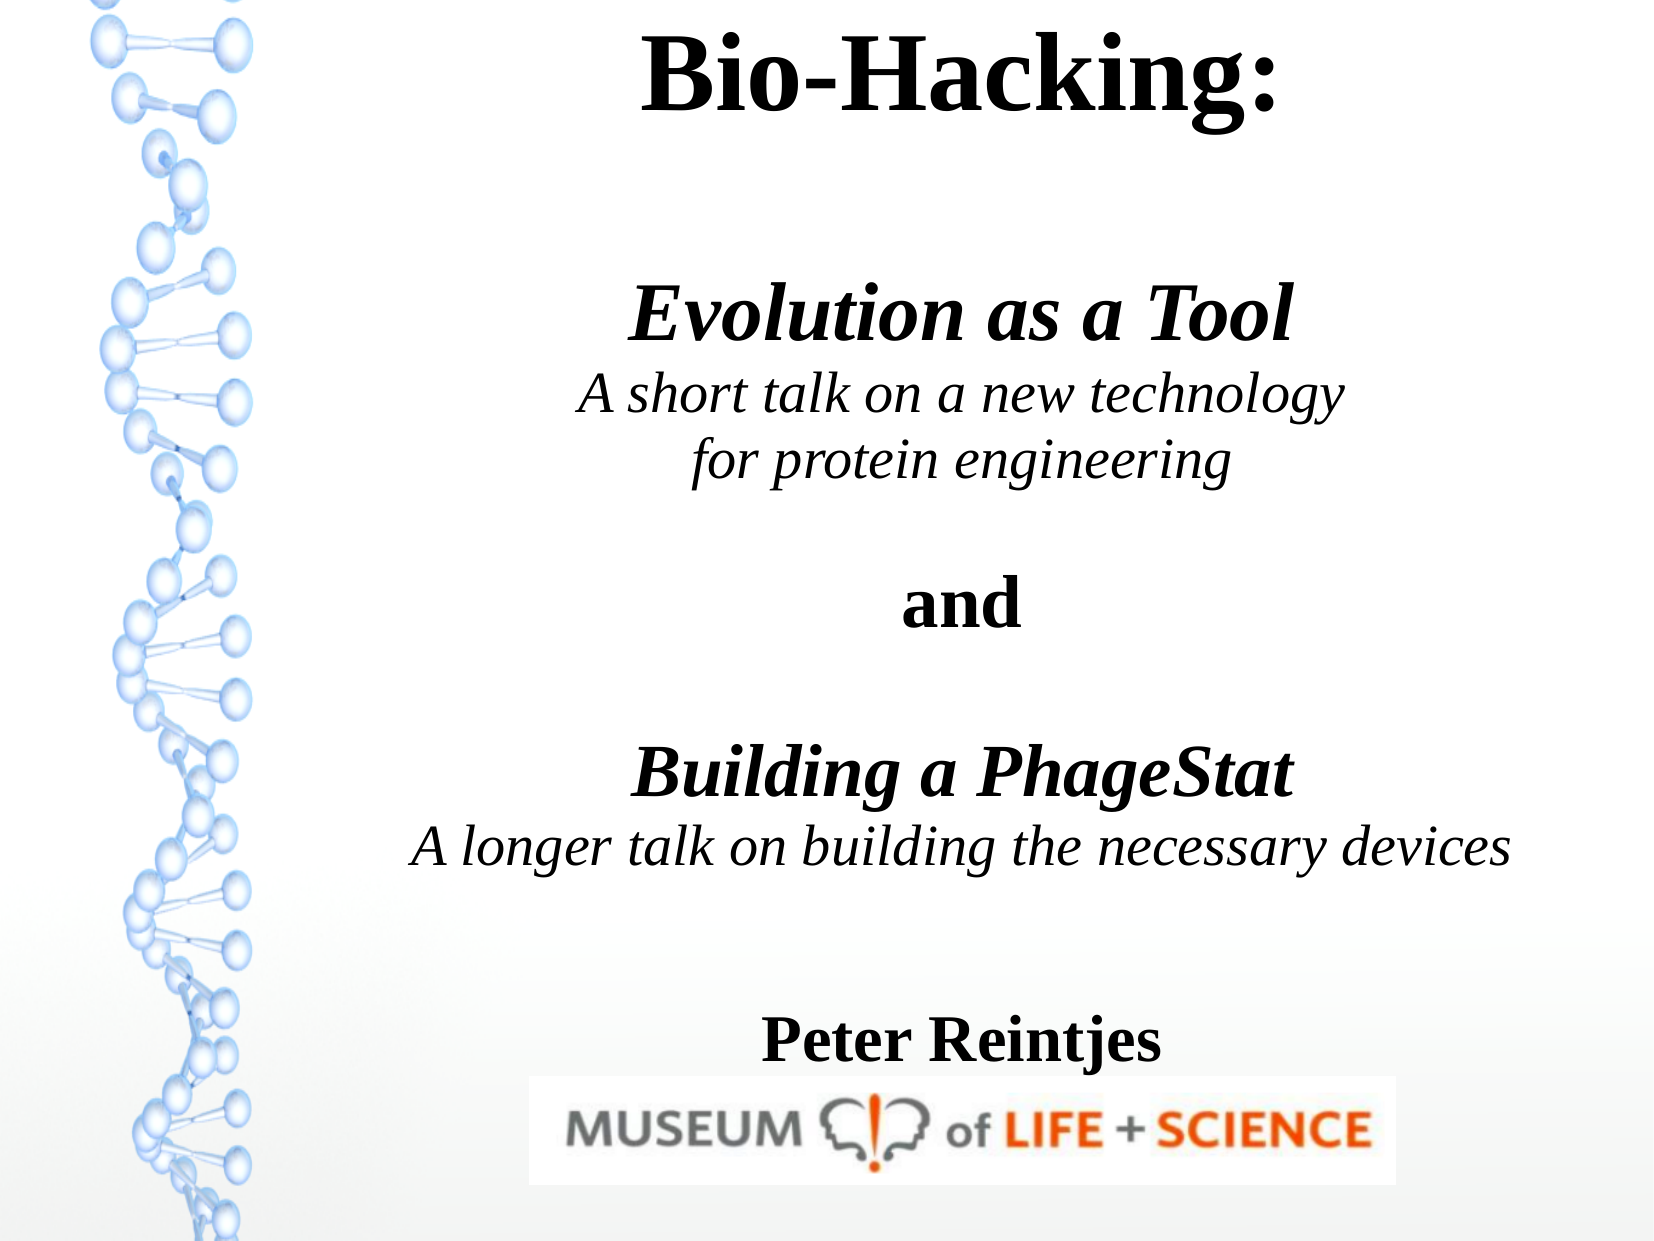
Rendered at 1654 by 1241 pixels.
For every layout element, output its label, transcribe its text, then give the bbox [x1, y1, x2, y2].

subtitle Bio-Hacking: Evolution as a Tool A short talk on a new technology for protein engineering and Building a PhageStat A longer talk on building the necessary devices Peter Reintjes [274, 90, 1651, 991]
picture [0, 0, 1654, 1241]
